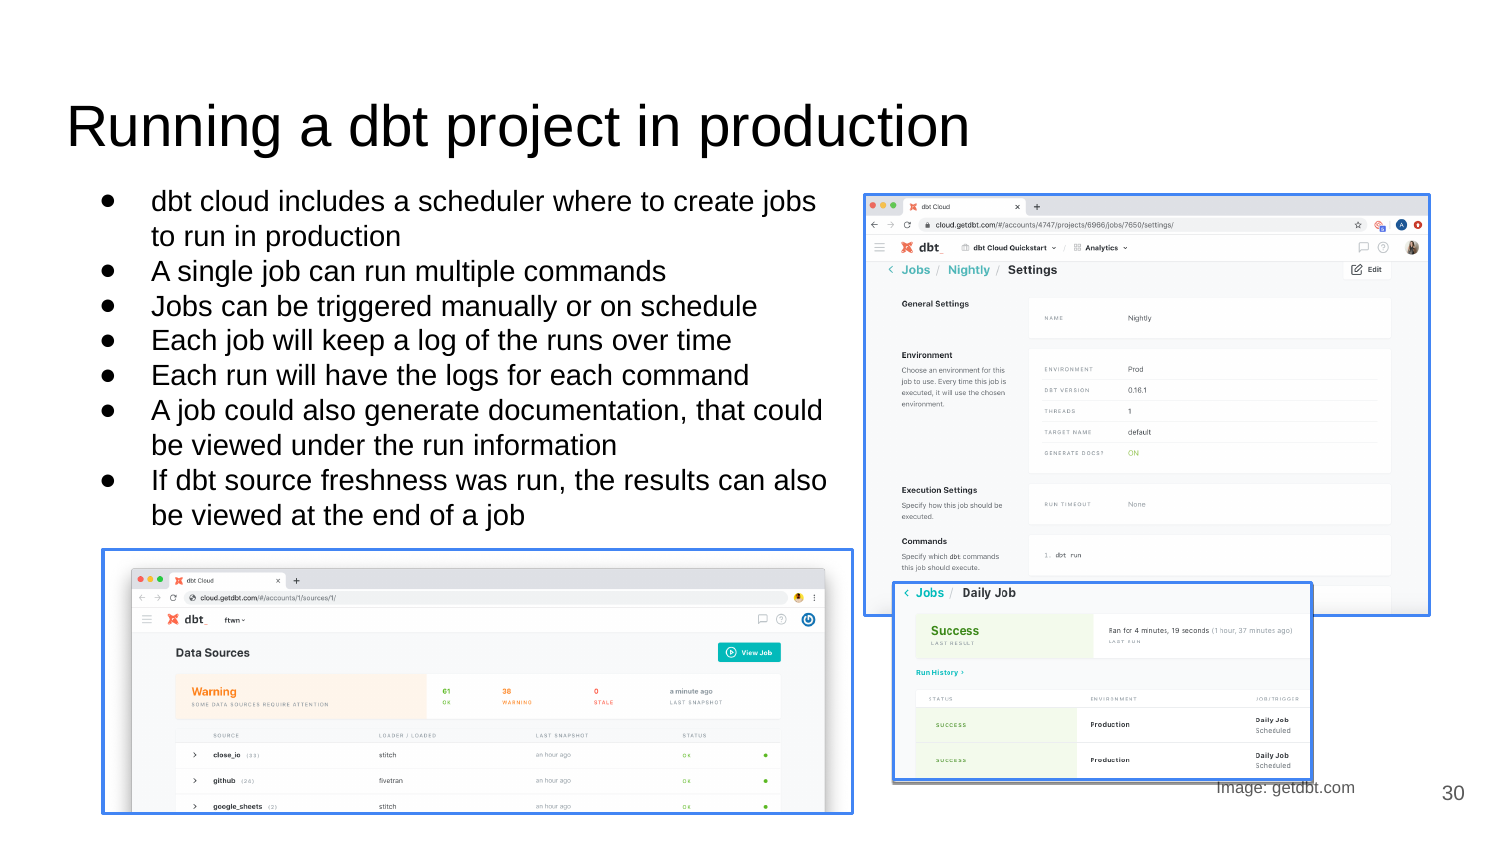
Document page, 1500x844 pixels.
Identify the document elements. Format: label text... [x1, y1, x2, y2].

list Image: getdbt.com [1201, 761, 1500, 830]
title Running a dbt project in production [51, 72, 1449, 167]
picture [865, 195, 1428, 614]
picture [104, 550, 852, 812]
picture [894, 583, 1311, 779]
text_box dbt cloud includes a scheduler where to create jobs to run in production A single job can run multiple commands Jobs can be triggered manually or on schedule Each job will keep a log of the runs over time Each run will have the logs for each command A job could also generate documentation, that could be viewed under the run information If dbt source freshness was run, the results can also be viewed at the end of a job [61, 166, 852, 547]
slide_number 1 [1389, 764, 1480, 830]
